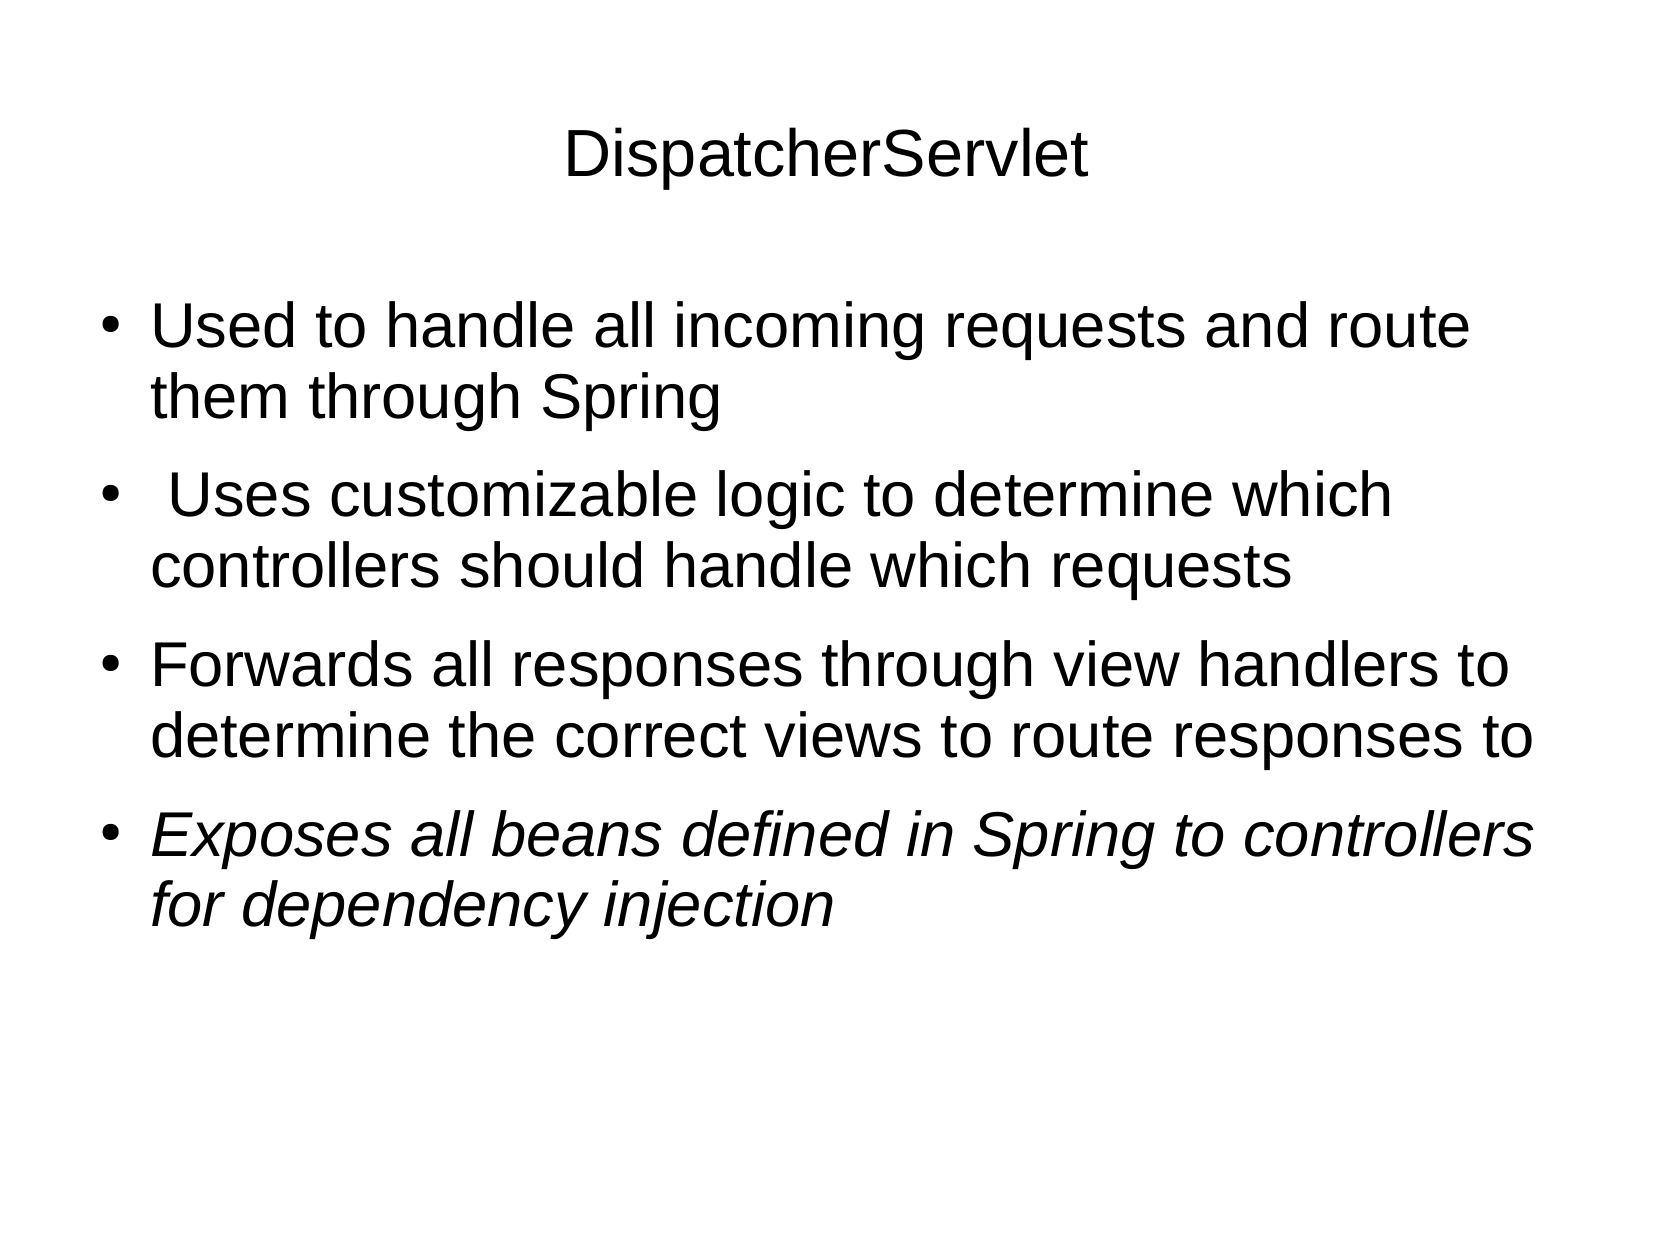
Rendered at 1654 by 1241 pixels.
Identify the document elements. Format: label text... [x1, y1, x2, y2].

title DispatcherServlet [82, 49, 1571, 257]
list Used to handle all incoming requests and route them through Spring Uses customizable logic to determine which controllers should handle which requests Forwards all responses through view handlers to determine the correct views to route responses to Exposes all beans defined in Spring to controllers for dependency injection [82, 290, 1538, 1010]
